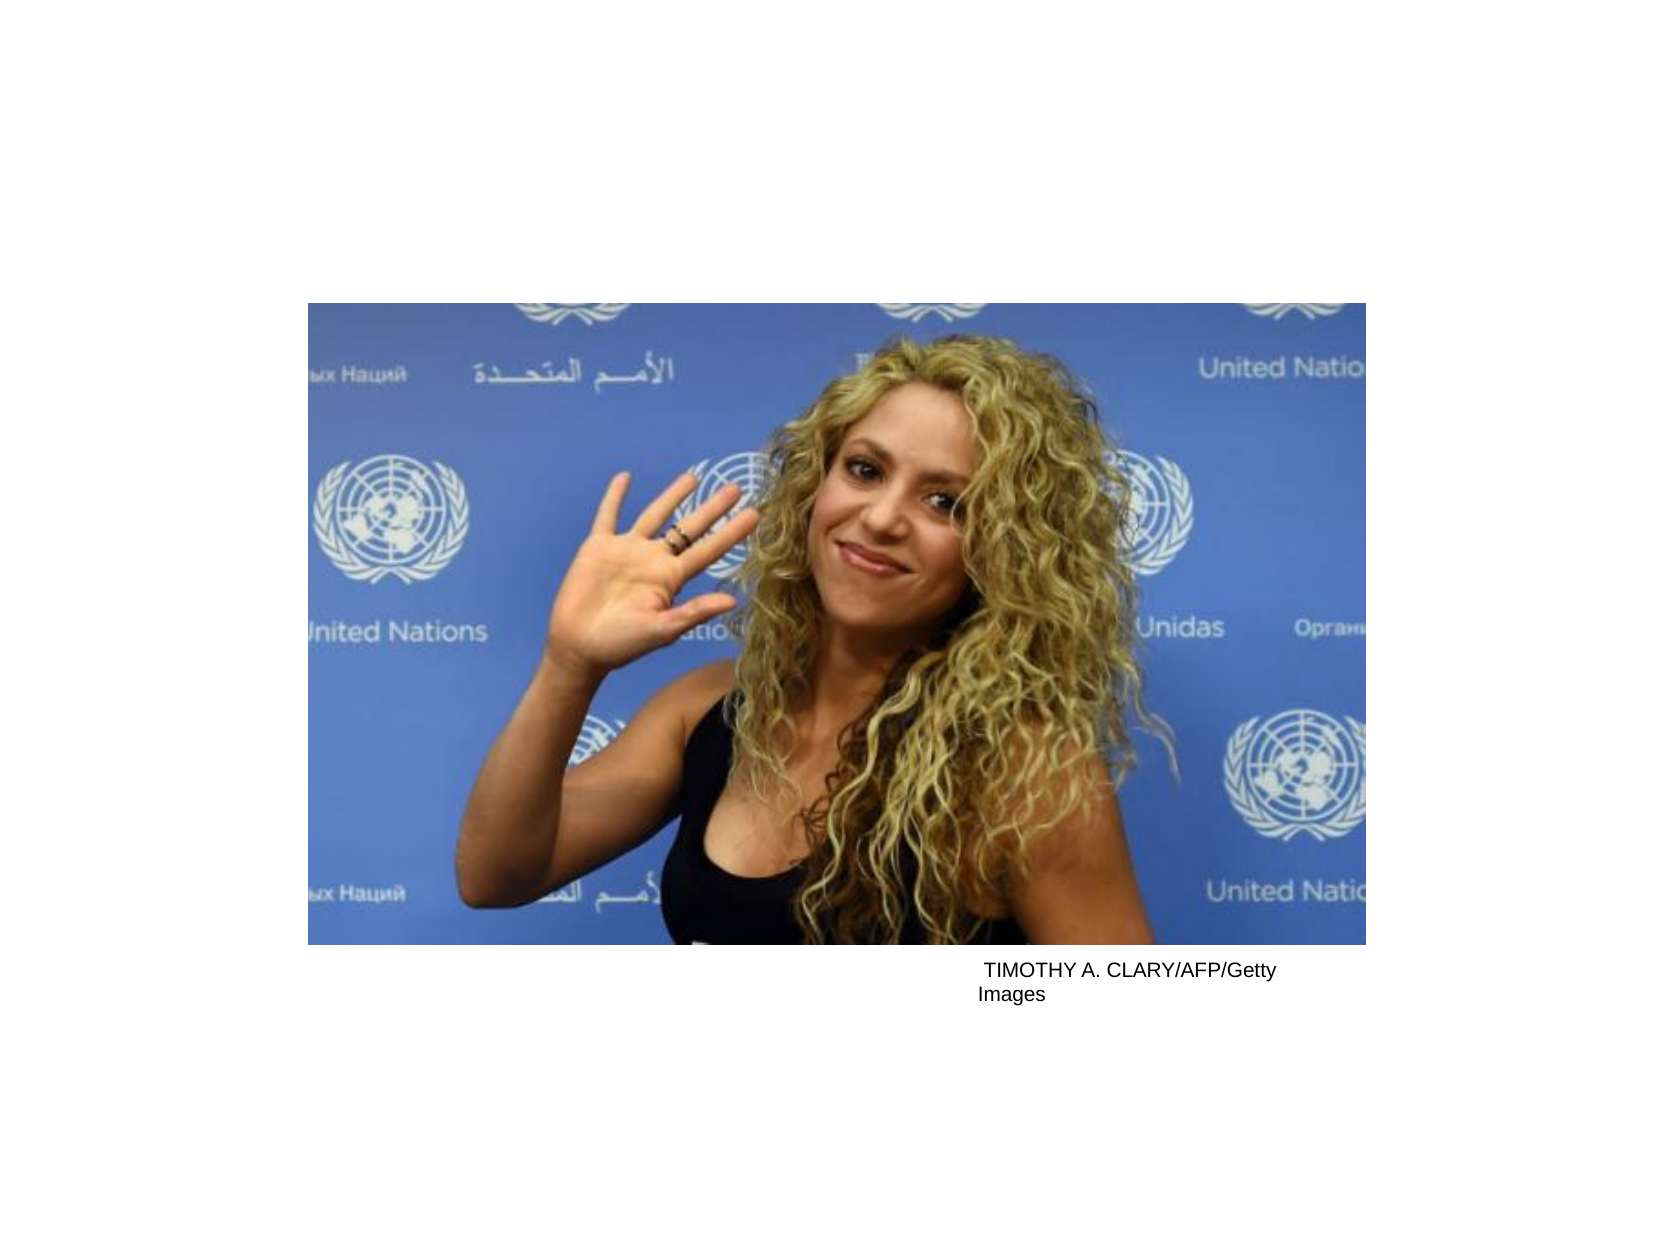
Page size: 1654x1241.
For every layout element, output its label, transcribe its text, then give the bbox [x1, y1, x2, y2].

text_box TIMOTHY A. CLARY/AFP/Getty Images [963, 951, 1366, 991]
picture [308, 303, 1366, 946]
